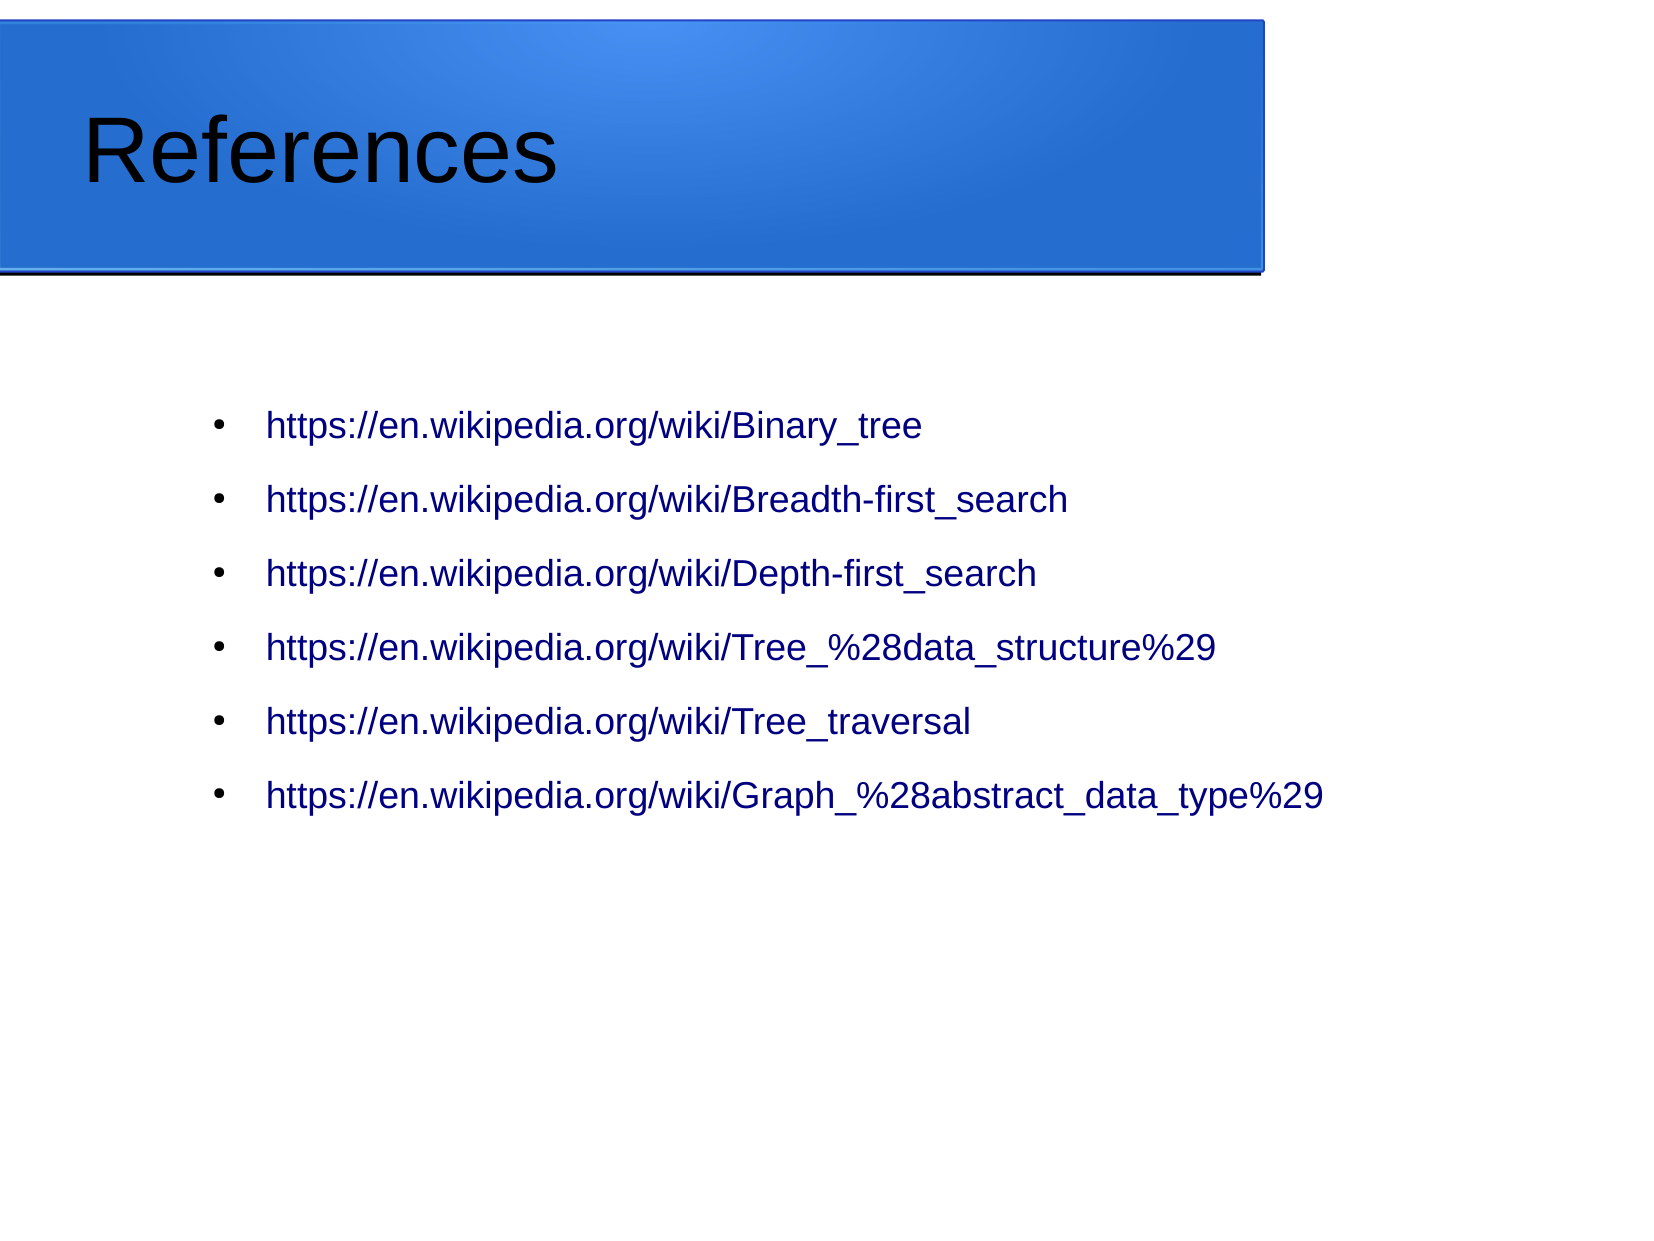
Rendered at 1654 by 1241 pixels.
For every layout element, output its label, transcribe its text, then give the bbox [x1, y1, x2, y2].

list https://en.wikipedia.org/wiki/Binary_tree https://en.wikipedia.org/wiki/Breadth-first_search https://en.wikipedia.org/wiki/Depth-first_search https://en.wikipedia.org/wiki/Tree_%28data_structure%29 https://en.wikipedia.org/wiki/Tree_traversal https://en.wikipedia.org/wiki/Graph_%28abstract_data_type%29 [195, 405, 1411, 946]
title References [82, 47, 1235, 252]
